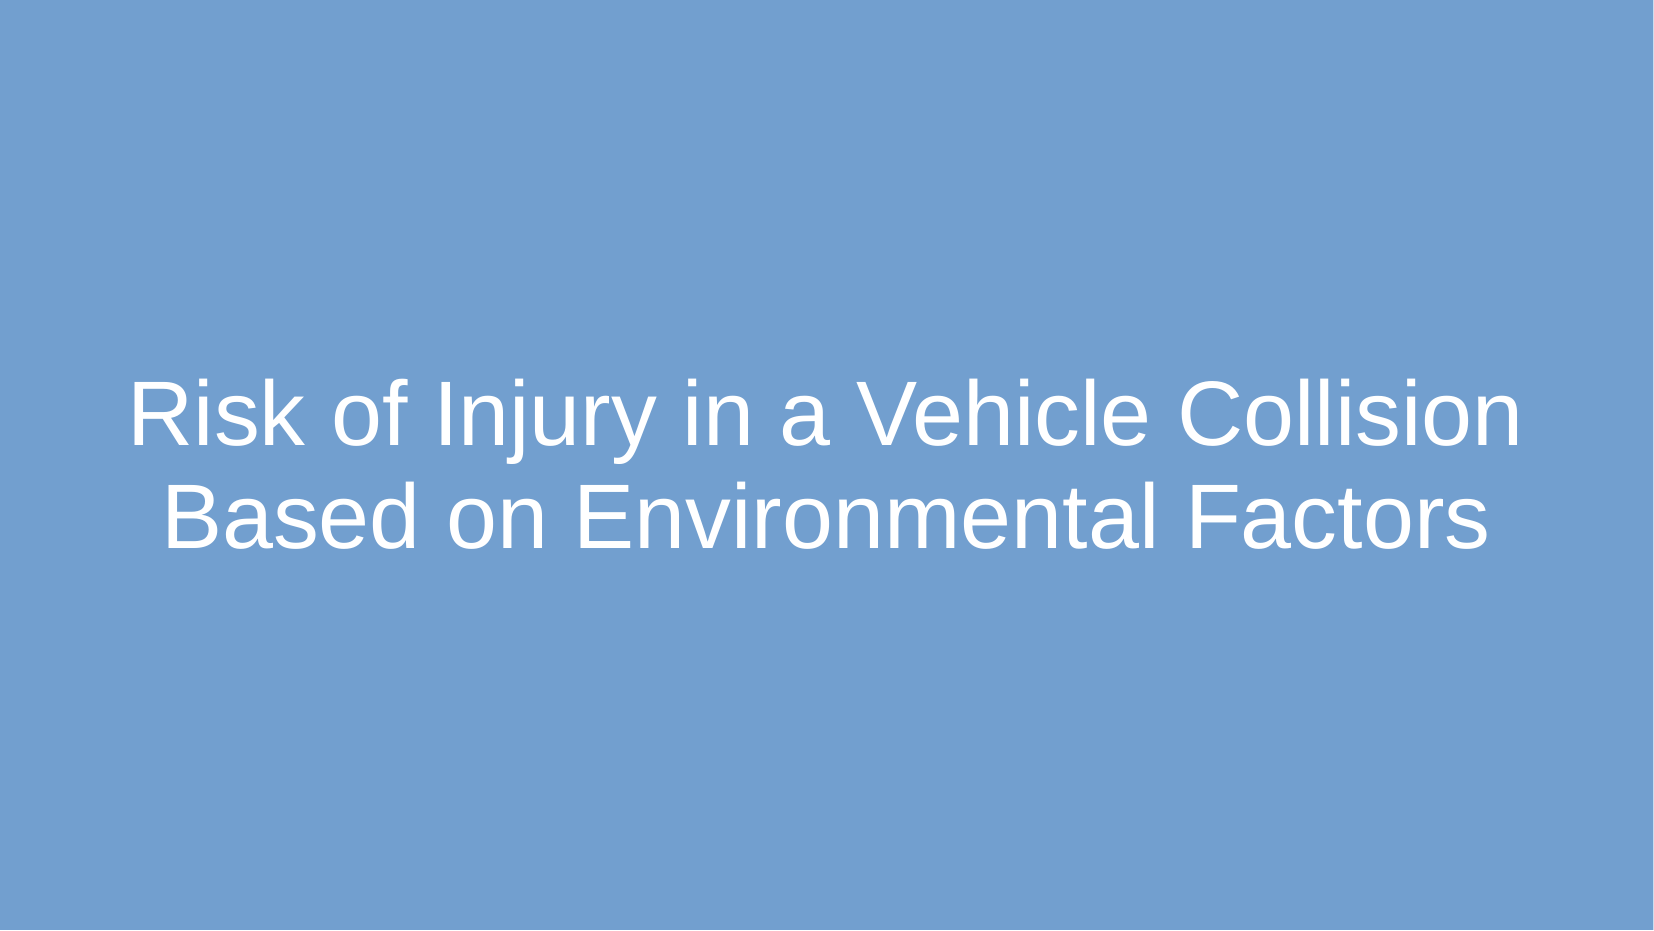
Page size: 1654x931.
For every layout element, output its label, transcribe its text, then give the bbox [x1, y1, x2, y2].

title Risk of Injury in a Vehicle Collision Based on Environmental Factors [61, 260, 1593, 671]
